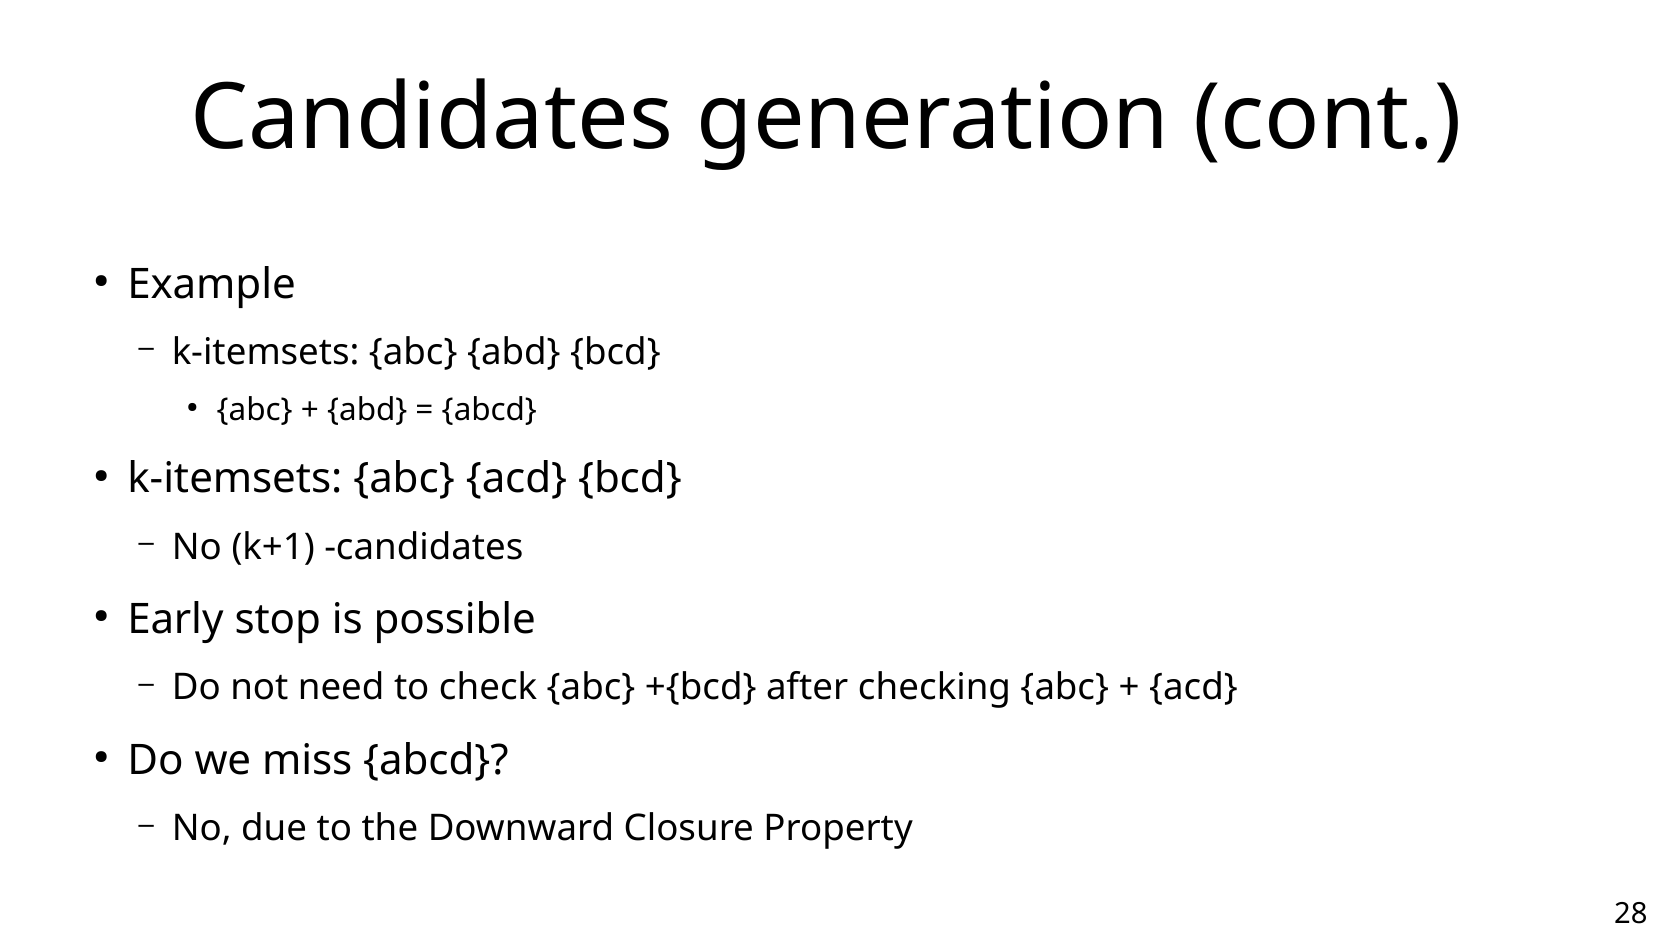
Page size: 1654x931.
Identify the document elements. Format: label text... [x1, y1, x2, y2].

title Candidates generation (cont.) [82, 1, 1571, 226]
list Example k-itemsets: {abc} {abd} {bcd} {abc} + {abd} = {abcd} k-itemsets: {abc} {acd} {bcd} No (k+1) -candidates Early stop is possible Do not need to check {abc} +{bcd} after checking {abc} + {acd} Do we miss {abcd}? No, due to the Downward Closure Property [82, 253, 1571, 857]
